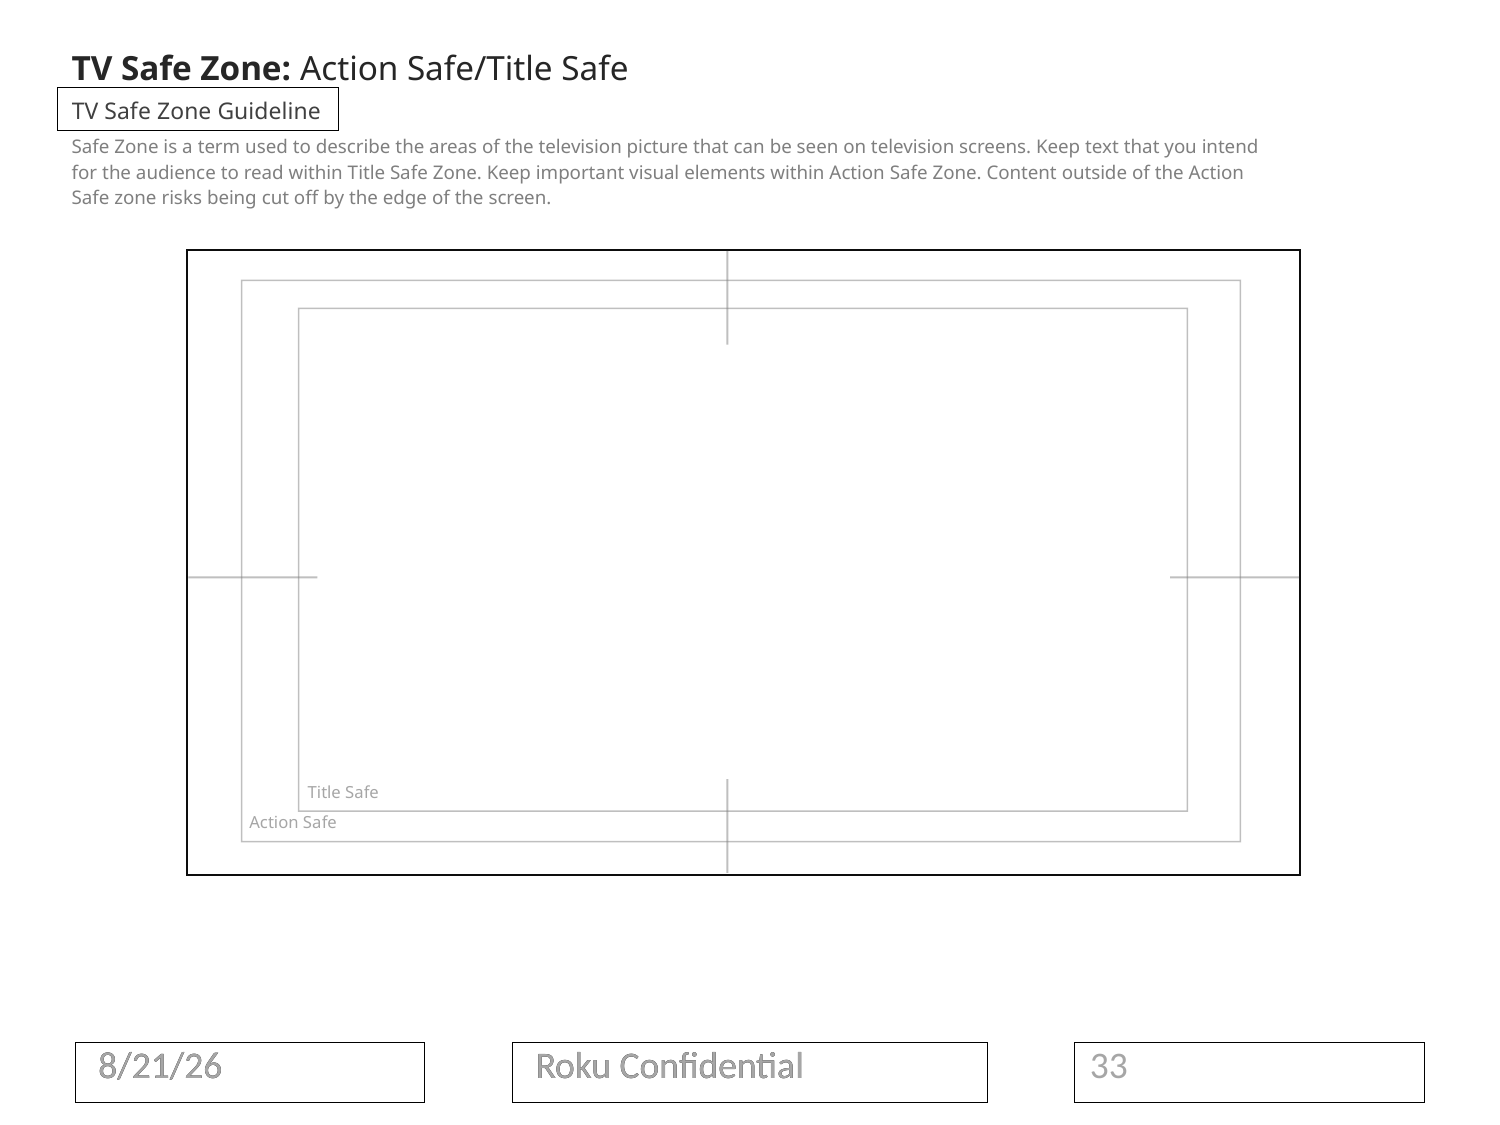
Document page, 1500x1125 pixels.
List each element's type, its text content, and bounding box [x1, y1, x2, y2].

slide_number 1/11/10 [75, 1042, 425, 1103]
text_box Action Safe [234, 803, 395, 845]
slide_number <number><number> [1074, 1042, 1425, 1103]
footer Roku Confidential [512, 1042, 988, 1103]
text_box Safe Zone is a term used to describe the areas of the television picture that can be seen on television screens. Keep text that you intend for the audience to read within Title Safe Zone. Keep important visual elements within Action Safe Zone. Content outside of the Action Safe zone risks being cut off by the edge of the screen. [56, 126, 1292, 217]
text_box TV Safe Zone: Action Safe/Title Safe [56, 38, 1407, 104]
text_box Title Safe [292, 772, 453, 814]
text_box TV Safe Zone Guideline [57, 87, 339, 126]
